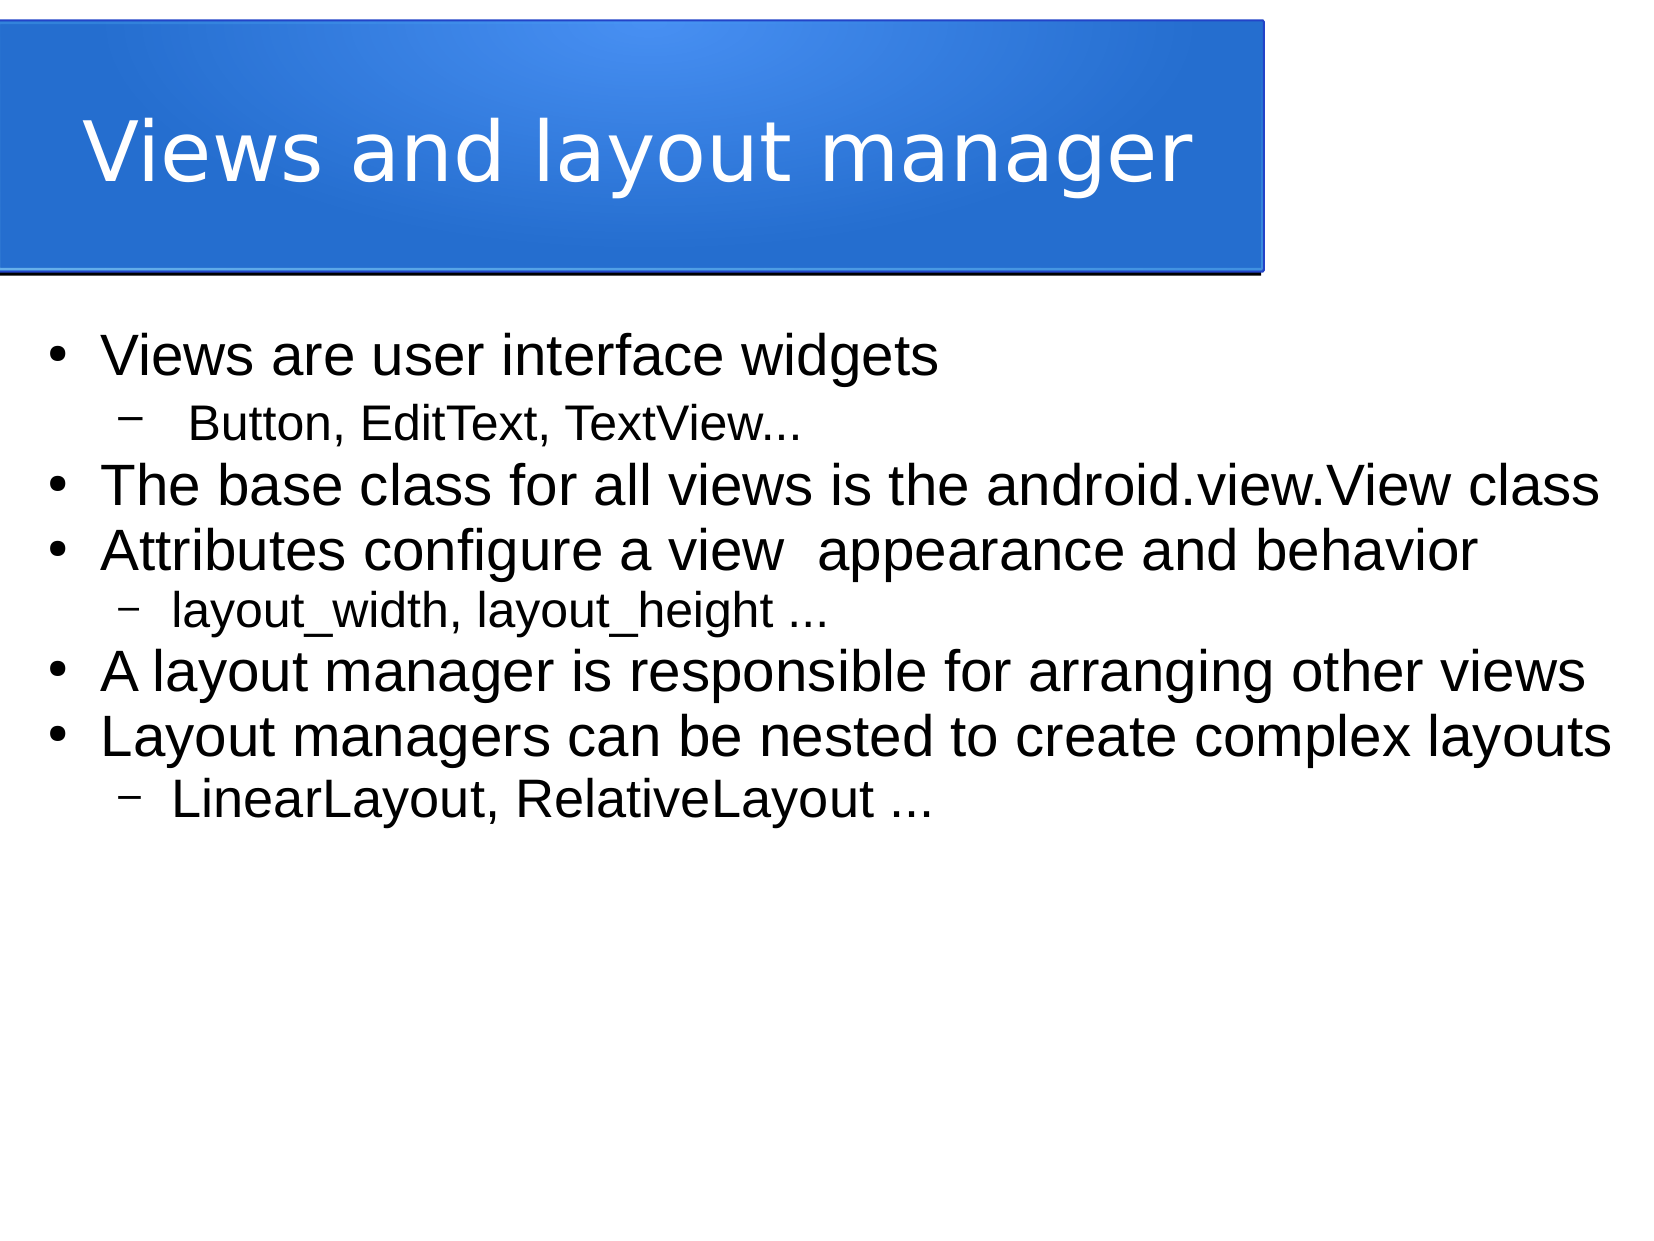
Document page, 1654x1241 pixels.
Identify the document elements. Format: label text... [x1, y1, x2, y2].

text_box Views are user interface widgets Button, EditText, TextView... The base class for all views is the android.view.View class Attributes configure a view appearance and behavior layout_width, layout_height ... A layout manager is responsible for arranging other views Layout managers can be nested to create complex layouts LinearLayout, RelativeLayout ... [15, 315, 1654, 1232]
title Views and layout manager [82, 49, 1250, 257]
